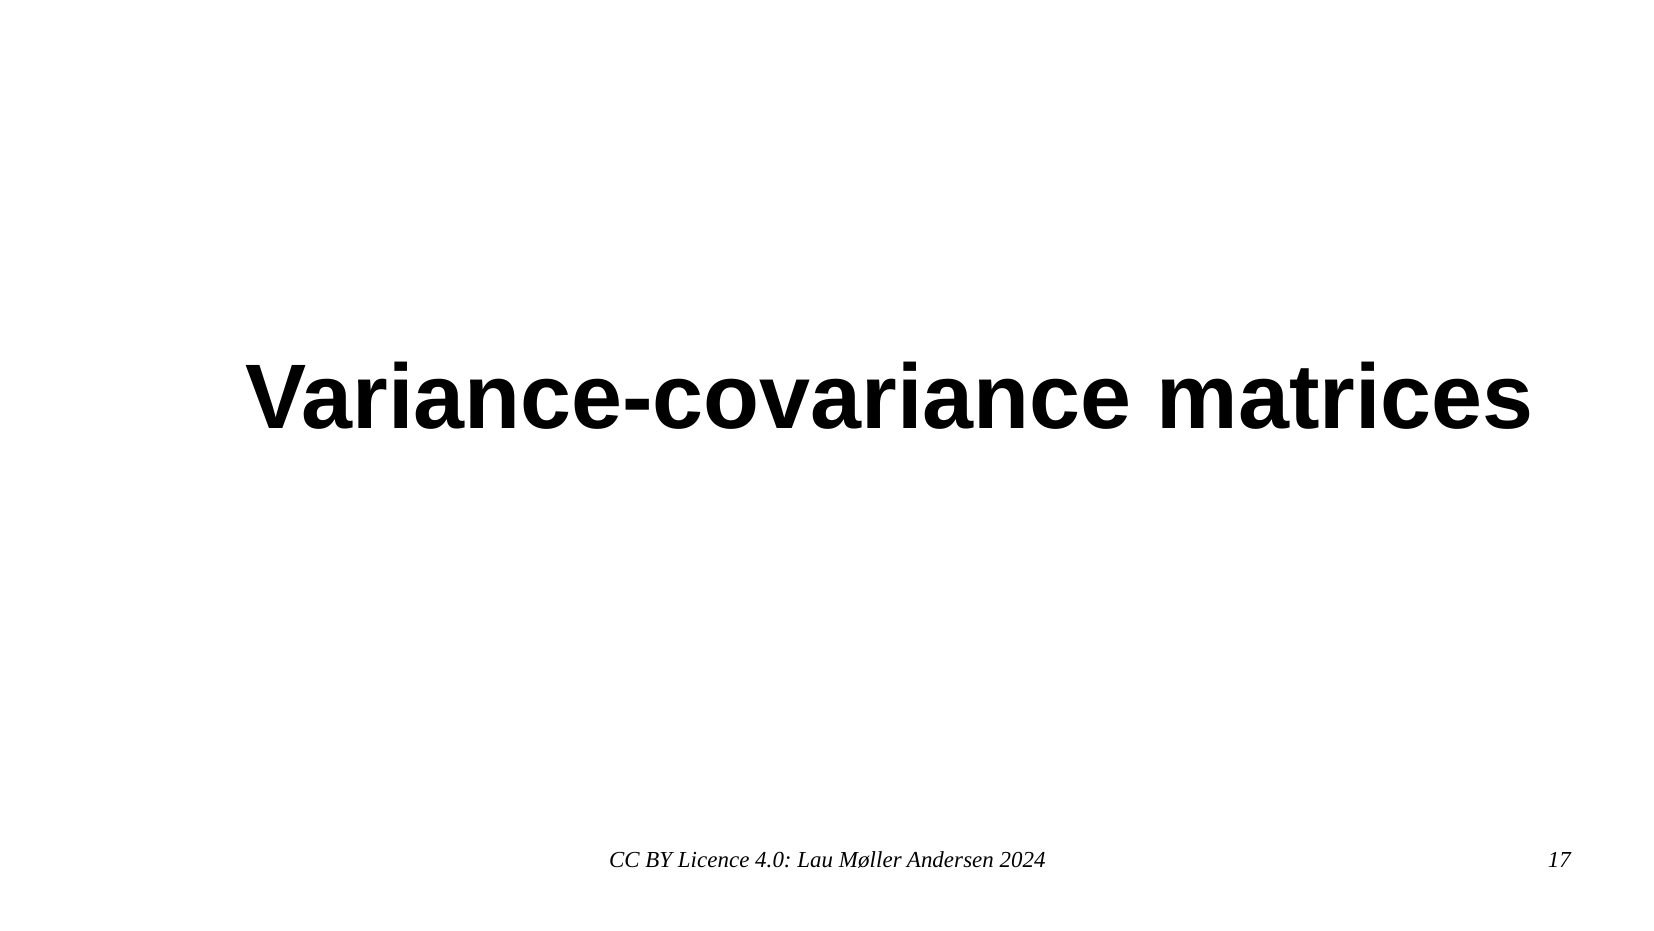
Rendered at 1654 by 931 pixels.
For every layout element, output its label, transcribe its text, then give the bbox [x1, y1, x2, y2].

subtitle Variance-covariance matrices [82, 37, 1571, 757]
